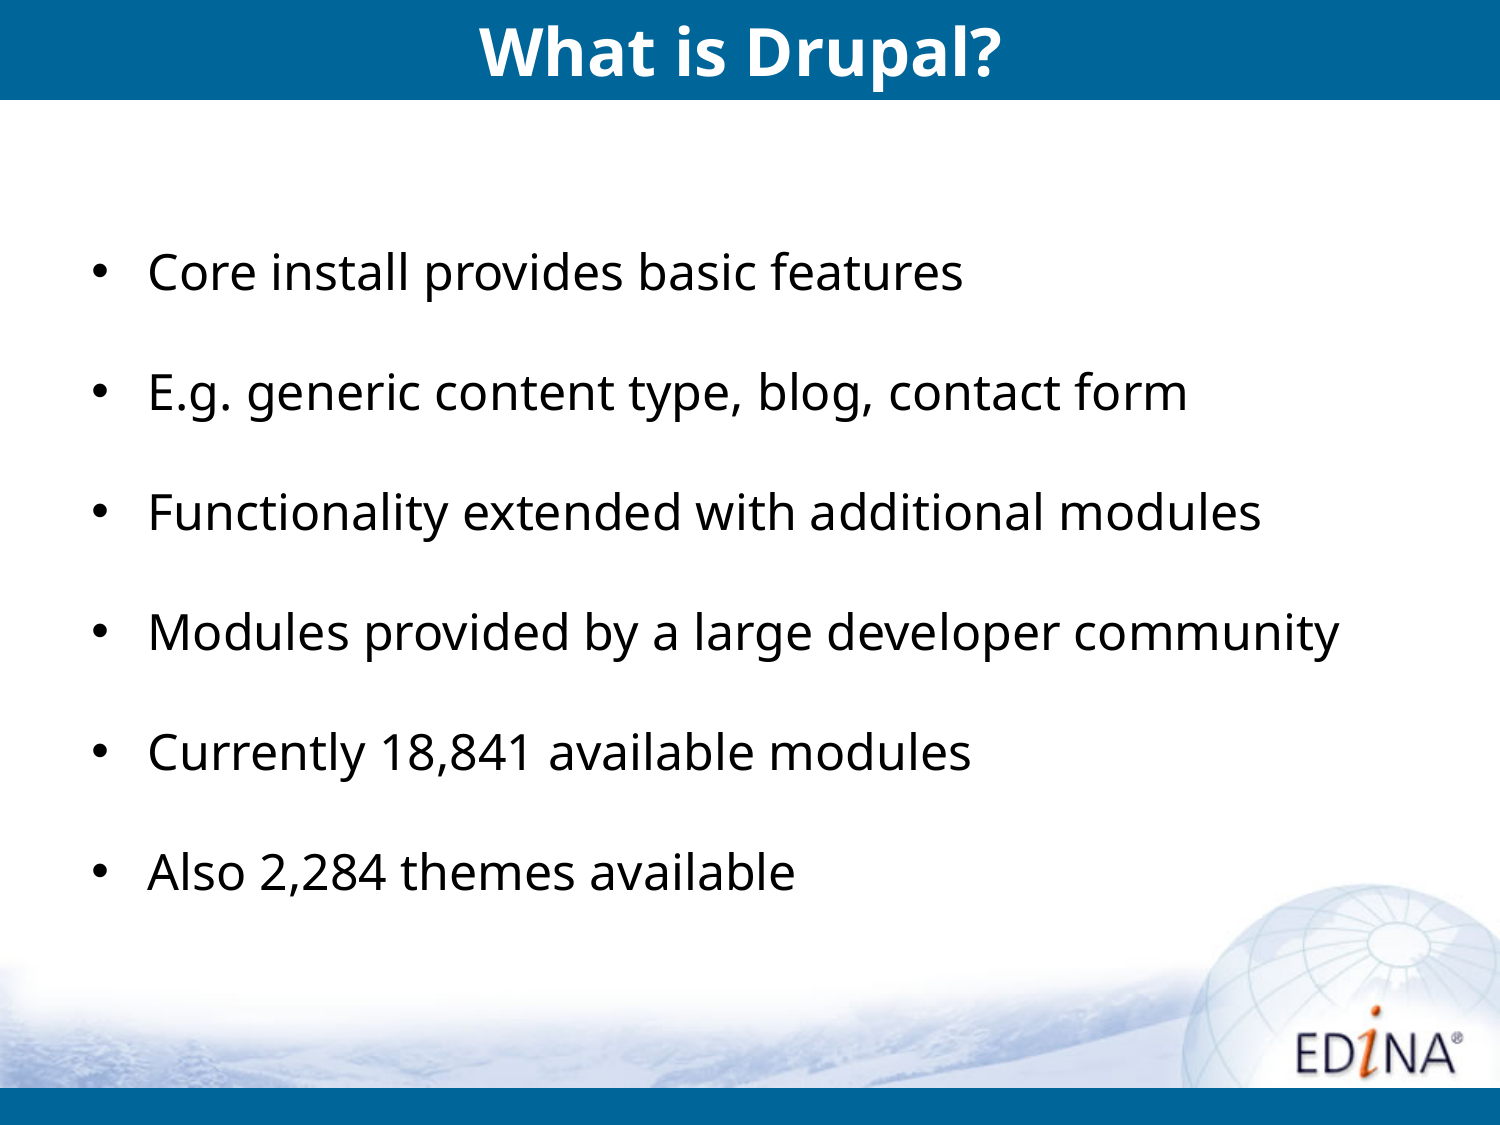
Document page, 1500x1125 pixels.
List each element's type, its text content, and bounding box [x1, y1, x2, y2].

text_box Core install provides basic features E.g. generic content type, blog, contact form Functionality extended with additional modules Modules provided by a large developer community Currently 18,841 available modules Also 2,284 themes available [76, 172, 1447, 908]
picture [0, 881, 1500, 1087]
title What is Drupal? [0, 0, 1483, 100]
